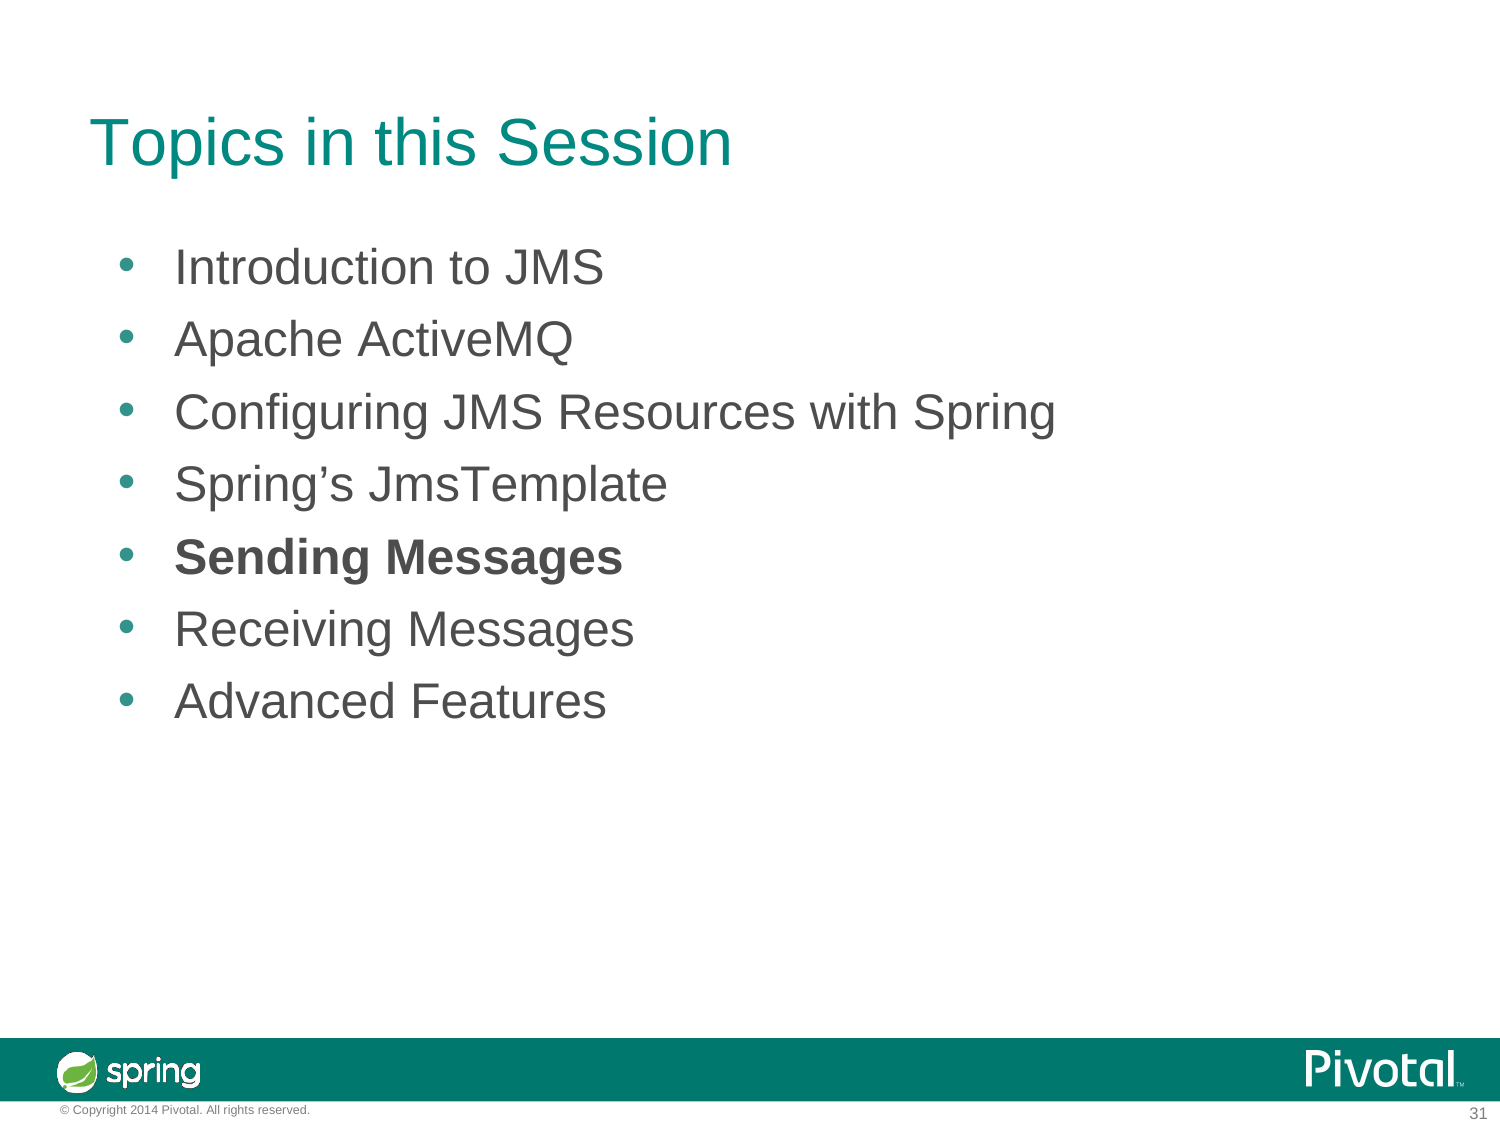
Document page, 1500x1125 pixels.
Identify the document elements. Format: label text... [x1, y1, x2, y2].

picture [32, 1041, 210, 1103]
title Topics in this Session [75, 44, 1426, 233]
list Introduction to JMS Apache ActiveMQ Configuring JMS Resources with Spring Spring’s JmsTemplate Sending Messages Receiving Messages Advanced Features [102, 226, 1394, 890]
picture [1306, 1050, 1464, 1087]
